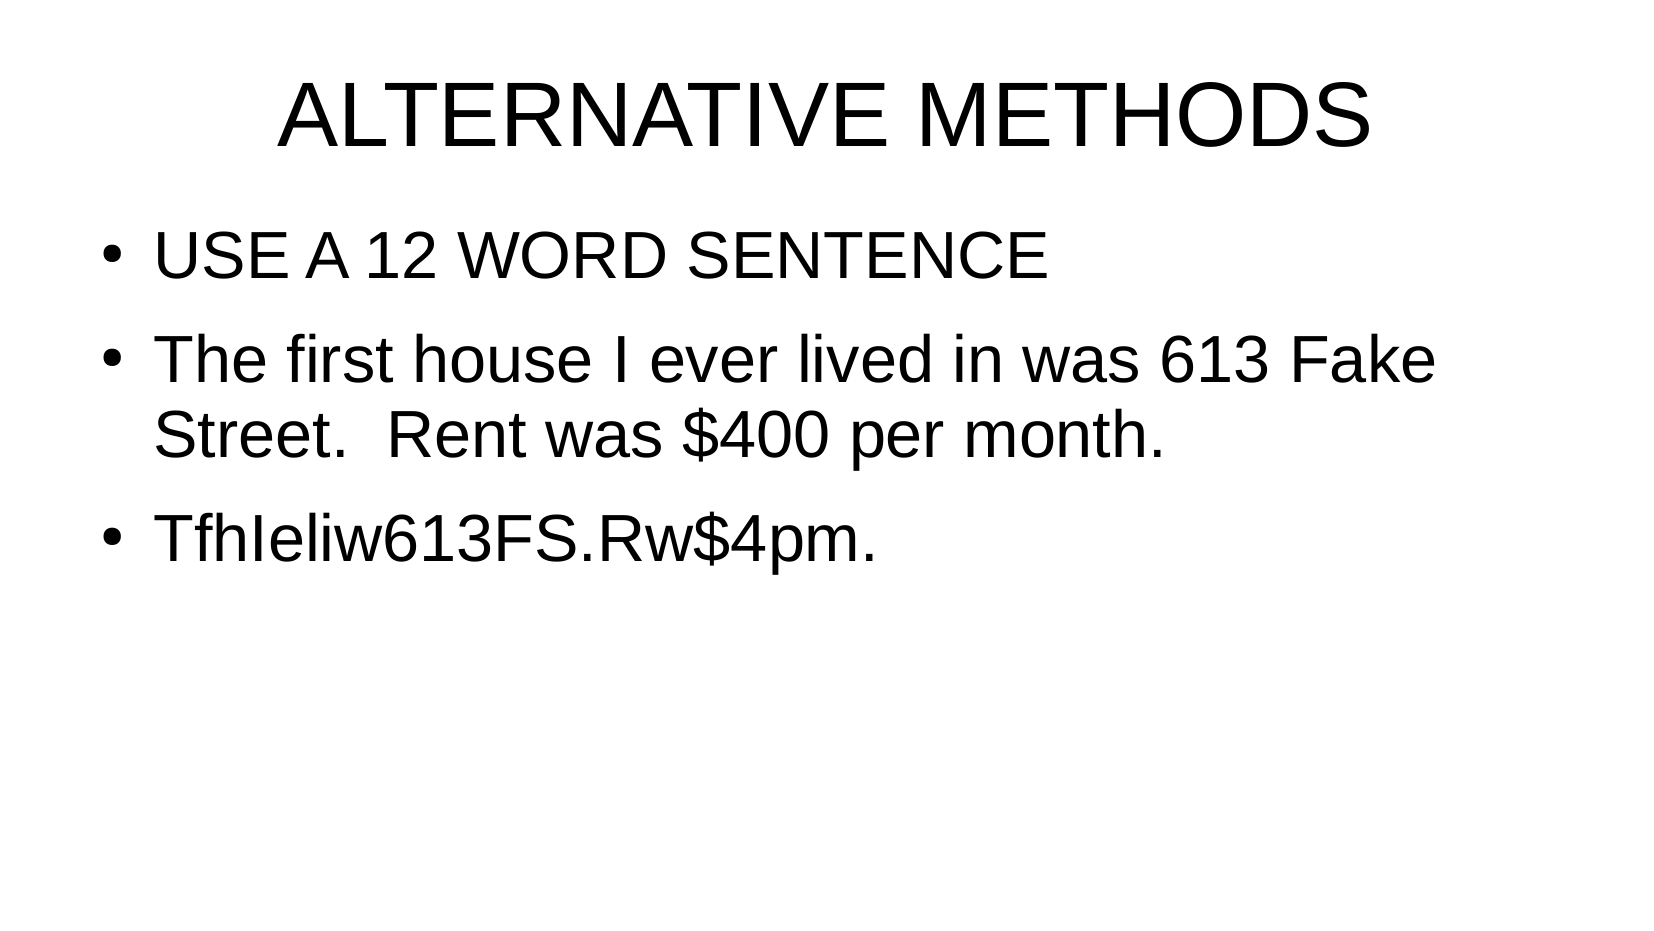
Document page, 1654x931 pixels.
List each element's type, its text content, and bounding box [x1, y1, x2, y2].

list USE A 12 WORD SENTENCE The first house I ever lived in was 613 Fake Street. Rent was $400 per month. TfhIeliw613FS.Rw$4pm. [82, 217, 1571, 758]
title ALTERNATIVE METHODS [82, 37, 1571, 193]
